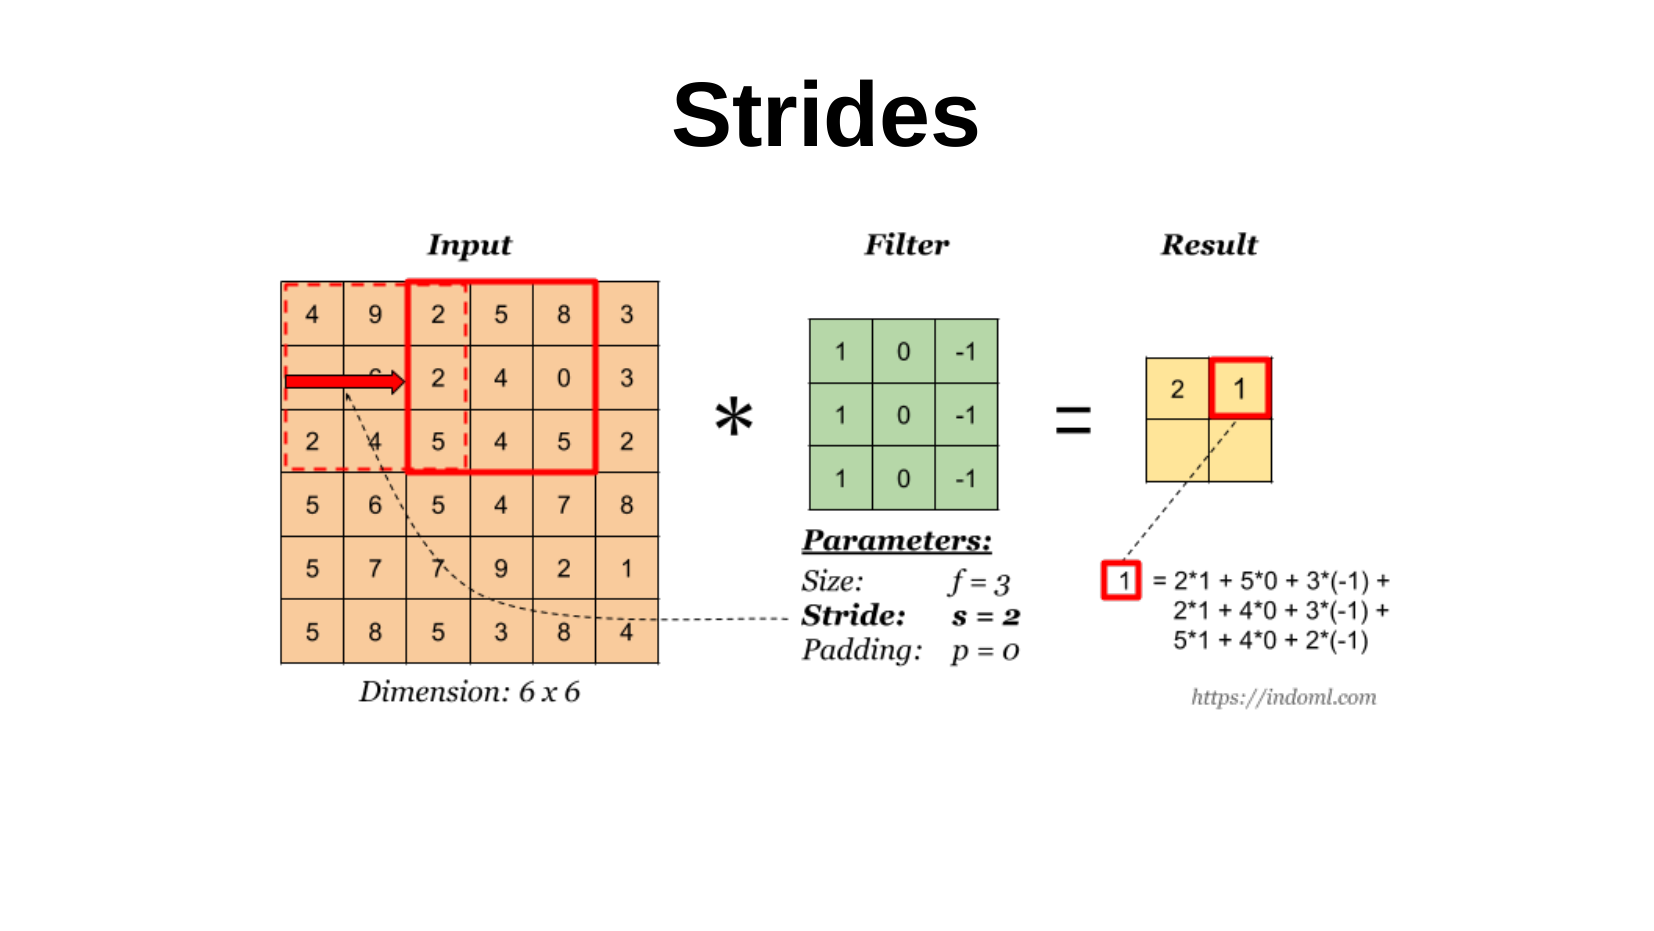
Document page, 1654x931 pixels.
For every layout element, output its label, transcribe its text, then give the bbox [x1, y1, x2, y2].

title Strides [82, 37, 1571, 193]
picture [268, 231, 1404, 711]
